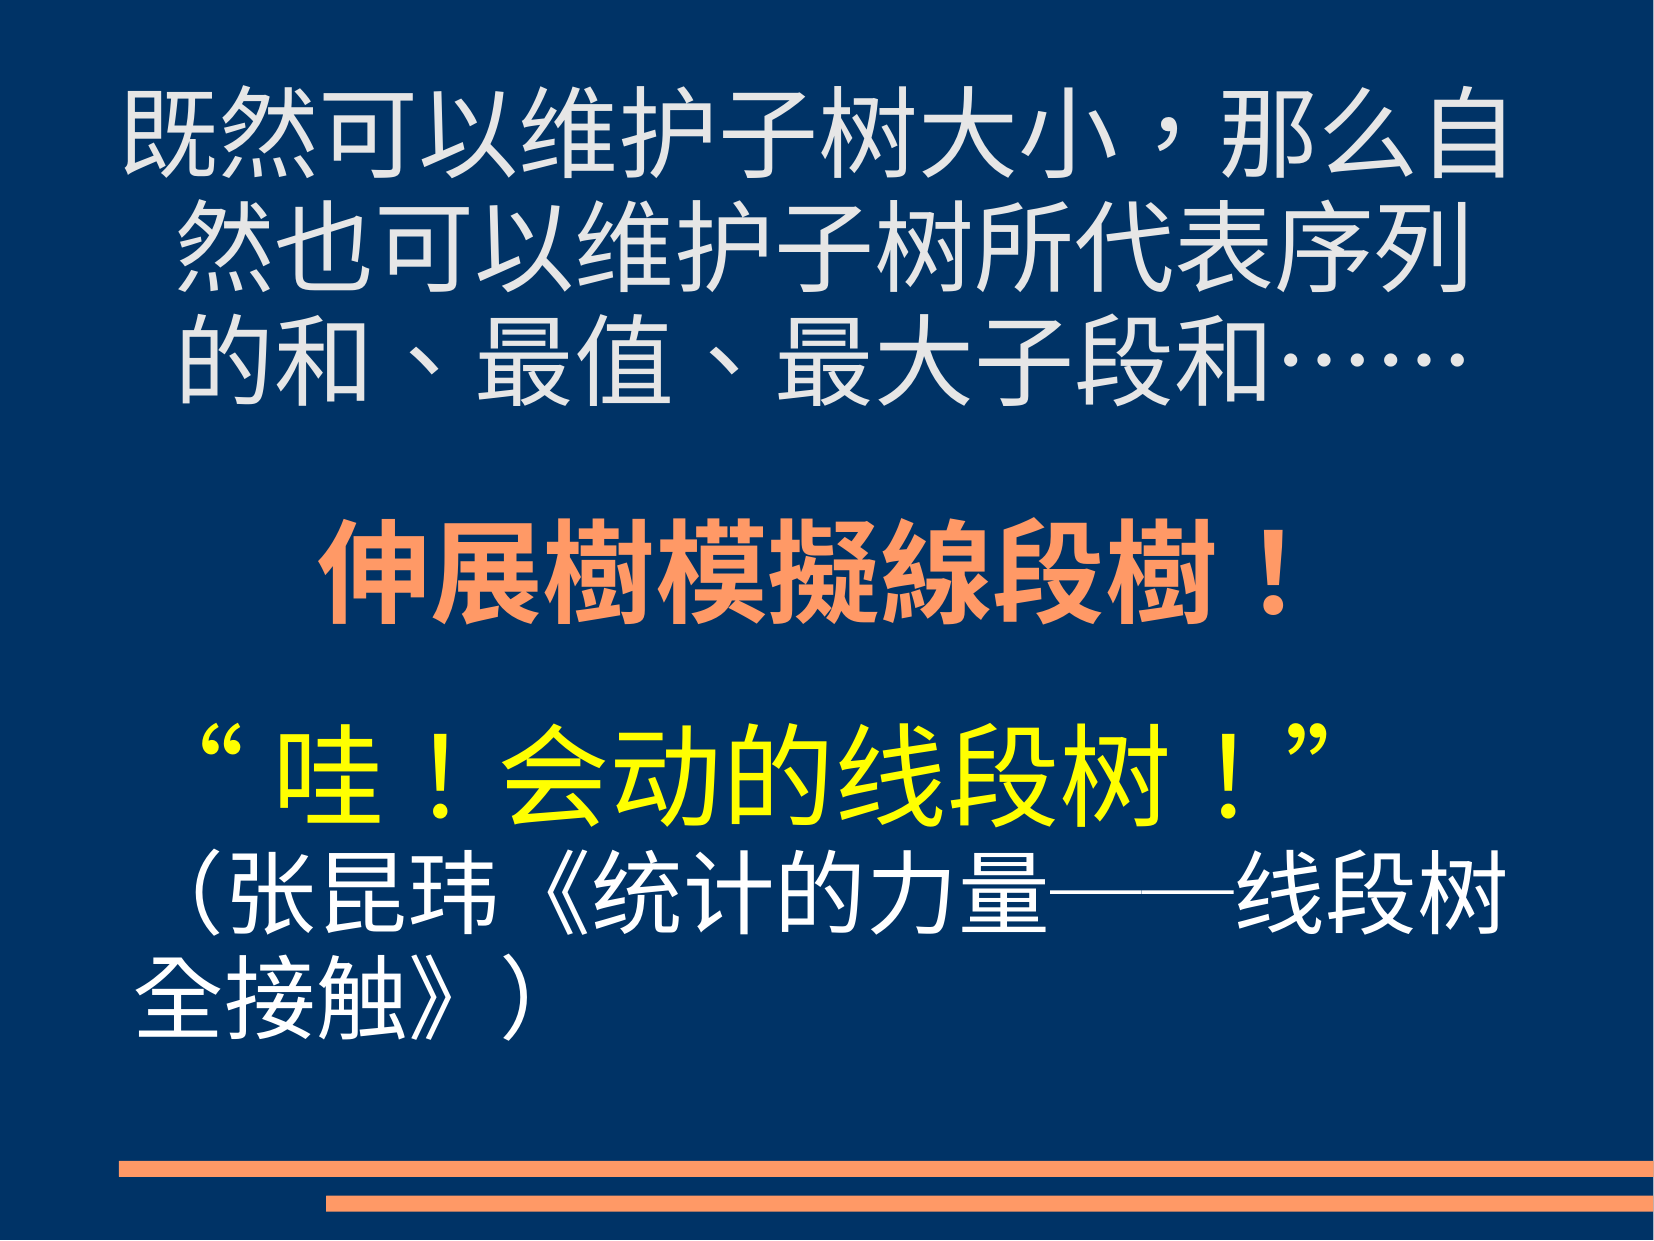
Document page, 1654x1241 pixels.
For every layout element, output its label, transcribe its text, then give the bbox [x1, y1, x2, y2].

text_box “哇！会动的线段树！” （张昆玮《统计的力量──线段树全接触》） [118, 708, 1536, 1061]
list 既然可以维护子树大小，那么自然也可以维护子树所代表序列的和、最值、最大子段和…… [118, 76, 1557, 536]
title 伸展樹模擬線段樹！ [118, 472, 1530, 680]
